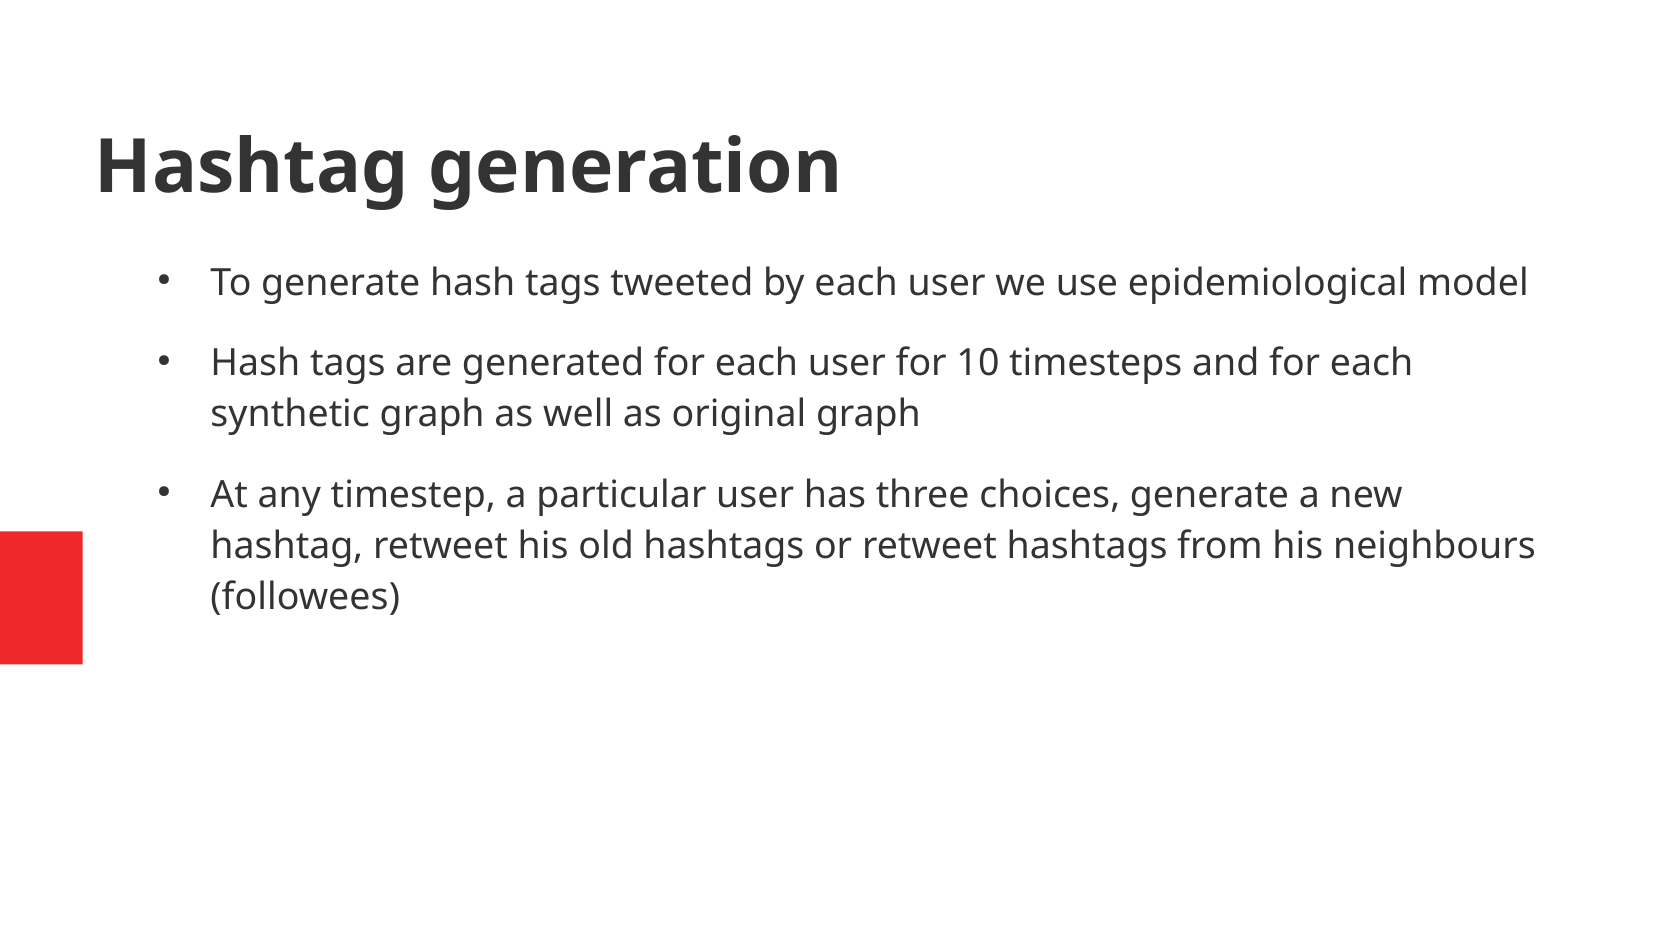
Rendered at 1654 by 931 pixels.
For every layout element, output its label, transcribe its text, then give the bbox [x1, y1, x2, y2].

title Hashtag generation [94, 75, 1501, 253]
list To generate hash tags tweeted by each user we use epidemiological model Hash tags are generated for each user for 10 timesteps and for each synthetic graph as well as original graph At any timestep, a particular user has three choices, generate a new hashtag, retweet his old hashtags or retweet hashtags from his neighbours (followees) [139, 255, 1546, 796]
